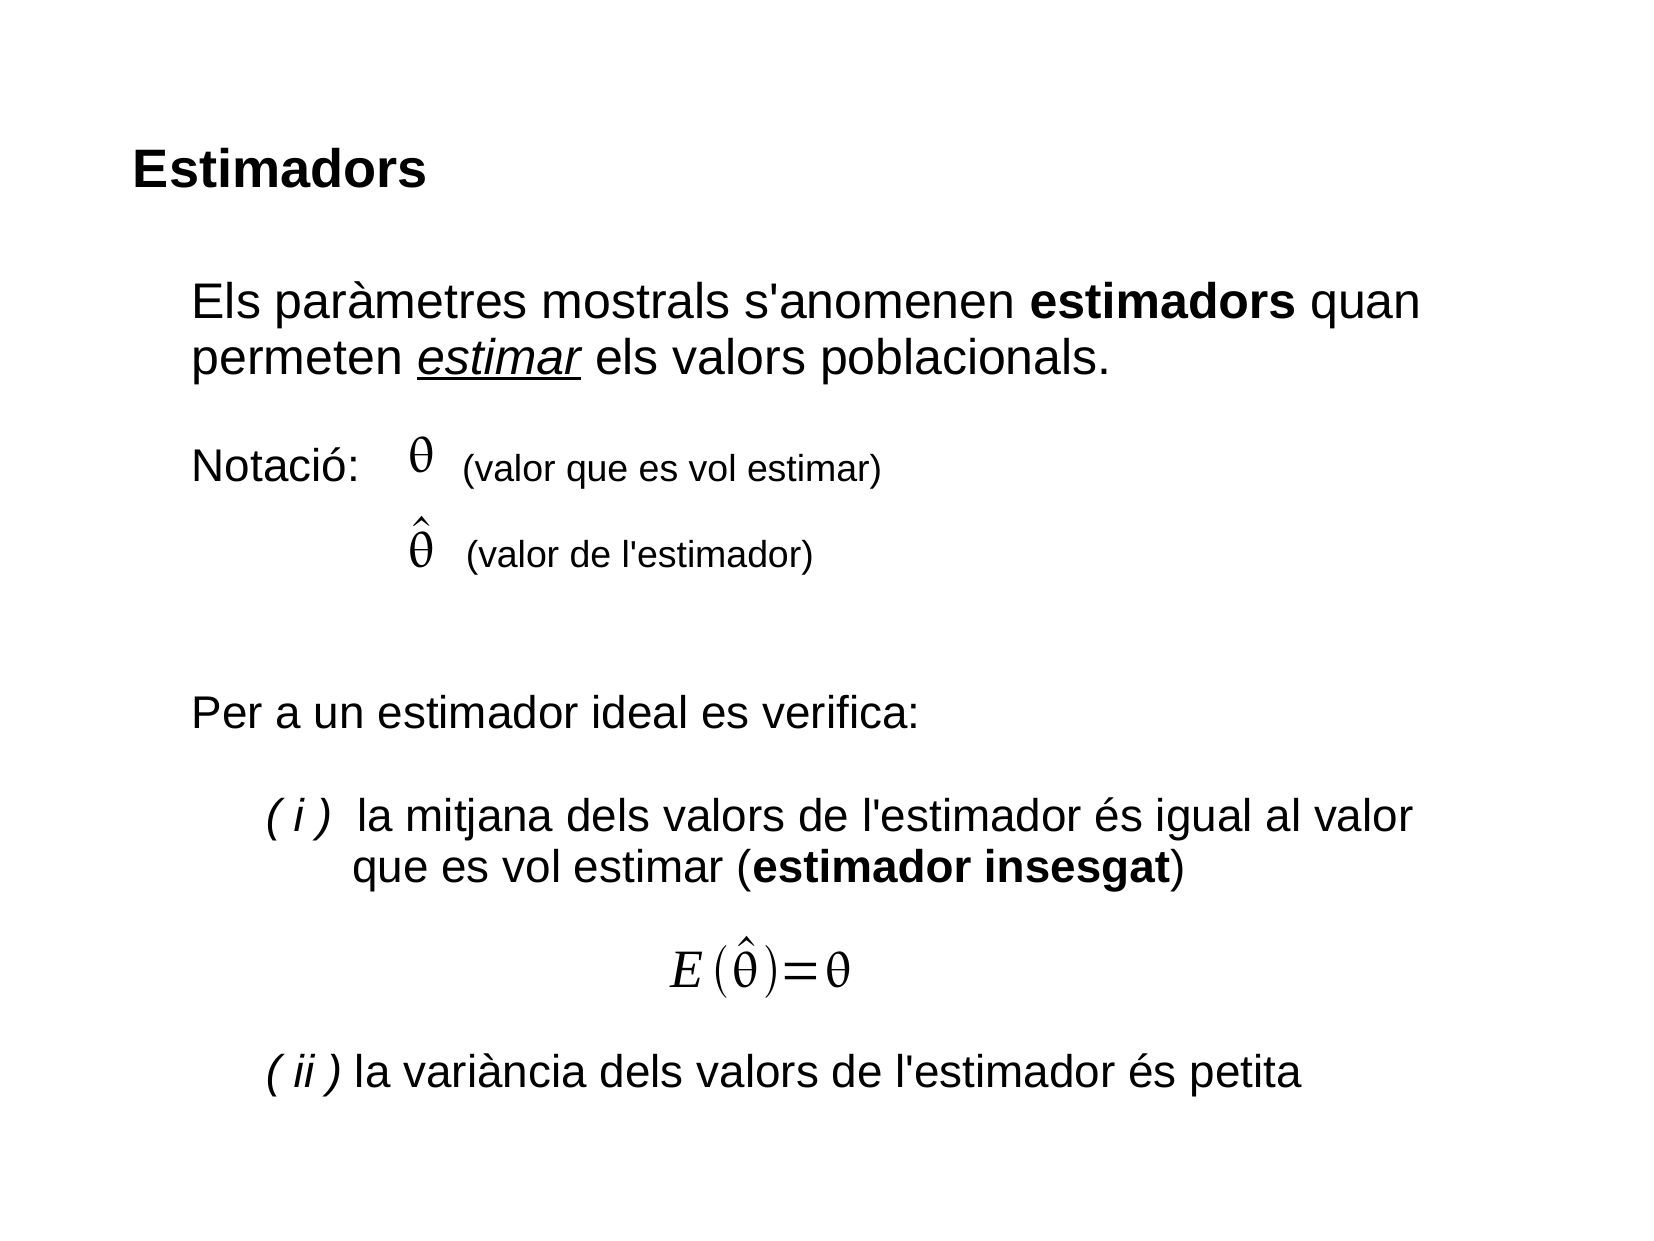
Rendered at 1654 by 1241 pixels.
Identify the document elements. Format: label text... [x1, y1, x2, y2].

text_box Estimadors [118, 131, 1270, 209]
chart [401, 513, 443, 579]
text_box Els paràmetres mostrals s'anomenen estimadors quan permeten estimar els valors poblacionals. Notació: (valor que es vol estimar) (valor de l'estimador) Per a un estimador ideal es verifica: ( i ) la mitjana dels valors de l'estimador és igual al valor que es vol estimar (estimador insesgat) ( ii ) la variància dels valors de l'estimador és petita [177, 265, 1506, 1106]
chart [660, 933, 859, 1001]
chart [401, 424, 443, 485]
